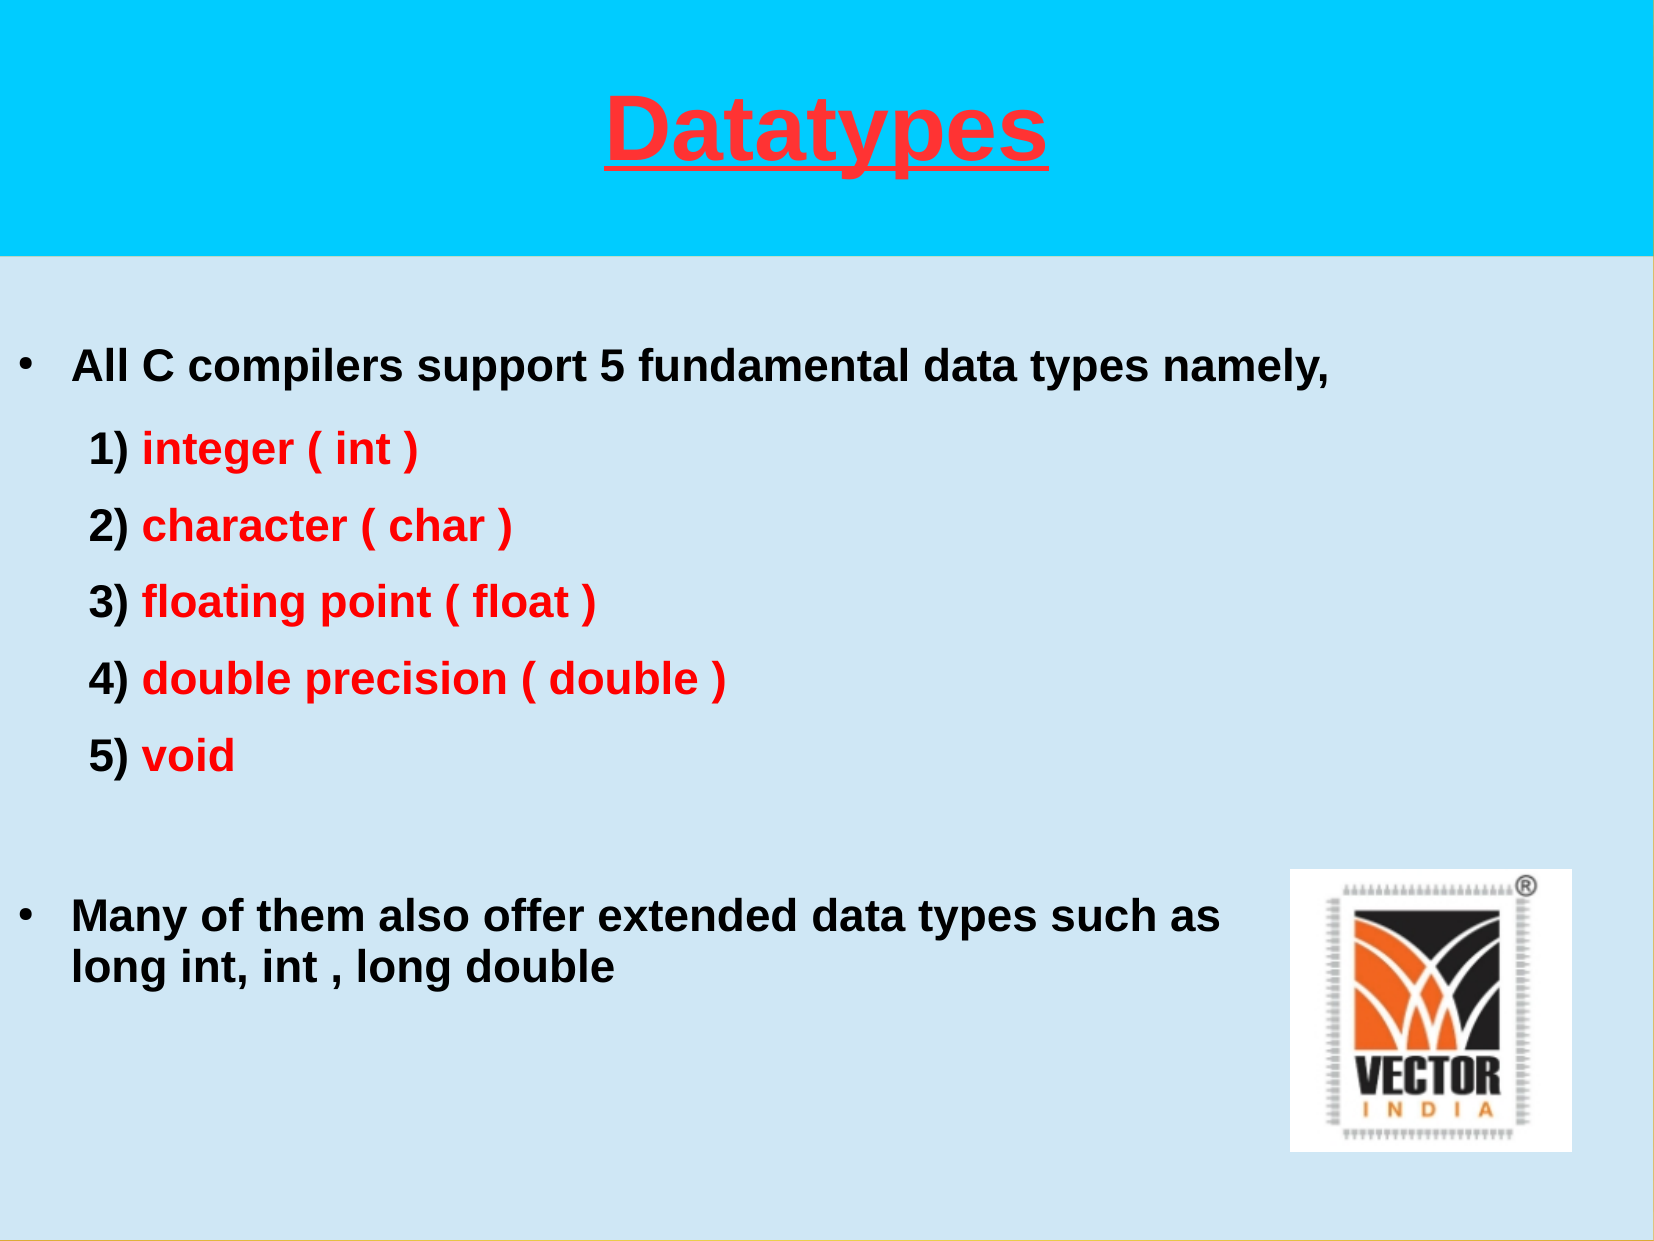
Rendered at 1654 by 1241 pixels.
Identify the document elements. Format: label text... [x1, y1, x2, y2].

list All C compilers support 5 fundamental data types namely, integer ( int ) character ( char ) floating point ( float ) double precision ( double ) void Many of them also offer extended data types such as long int, int , long double [0, 256, 1654, 1241]
picture [1290, 869, 1572, 1152]
title Datatypes [0, 0, 1654, 256]
